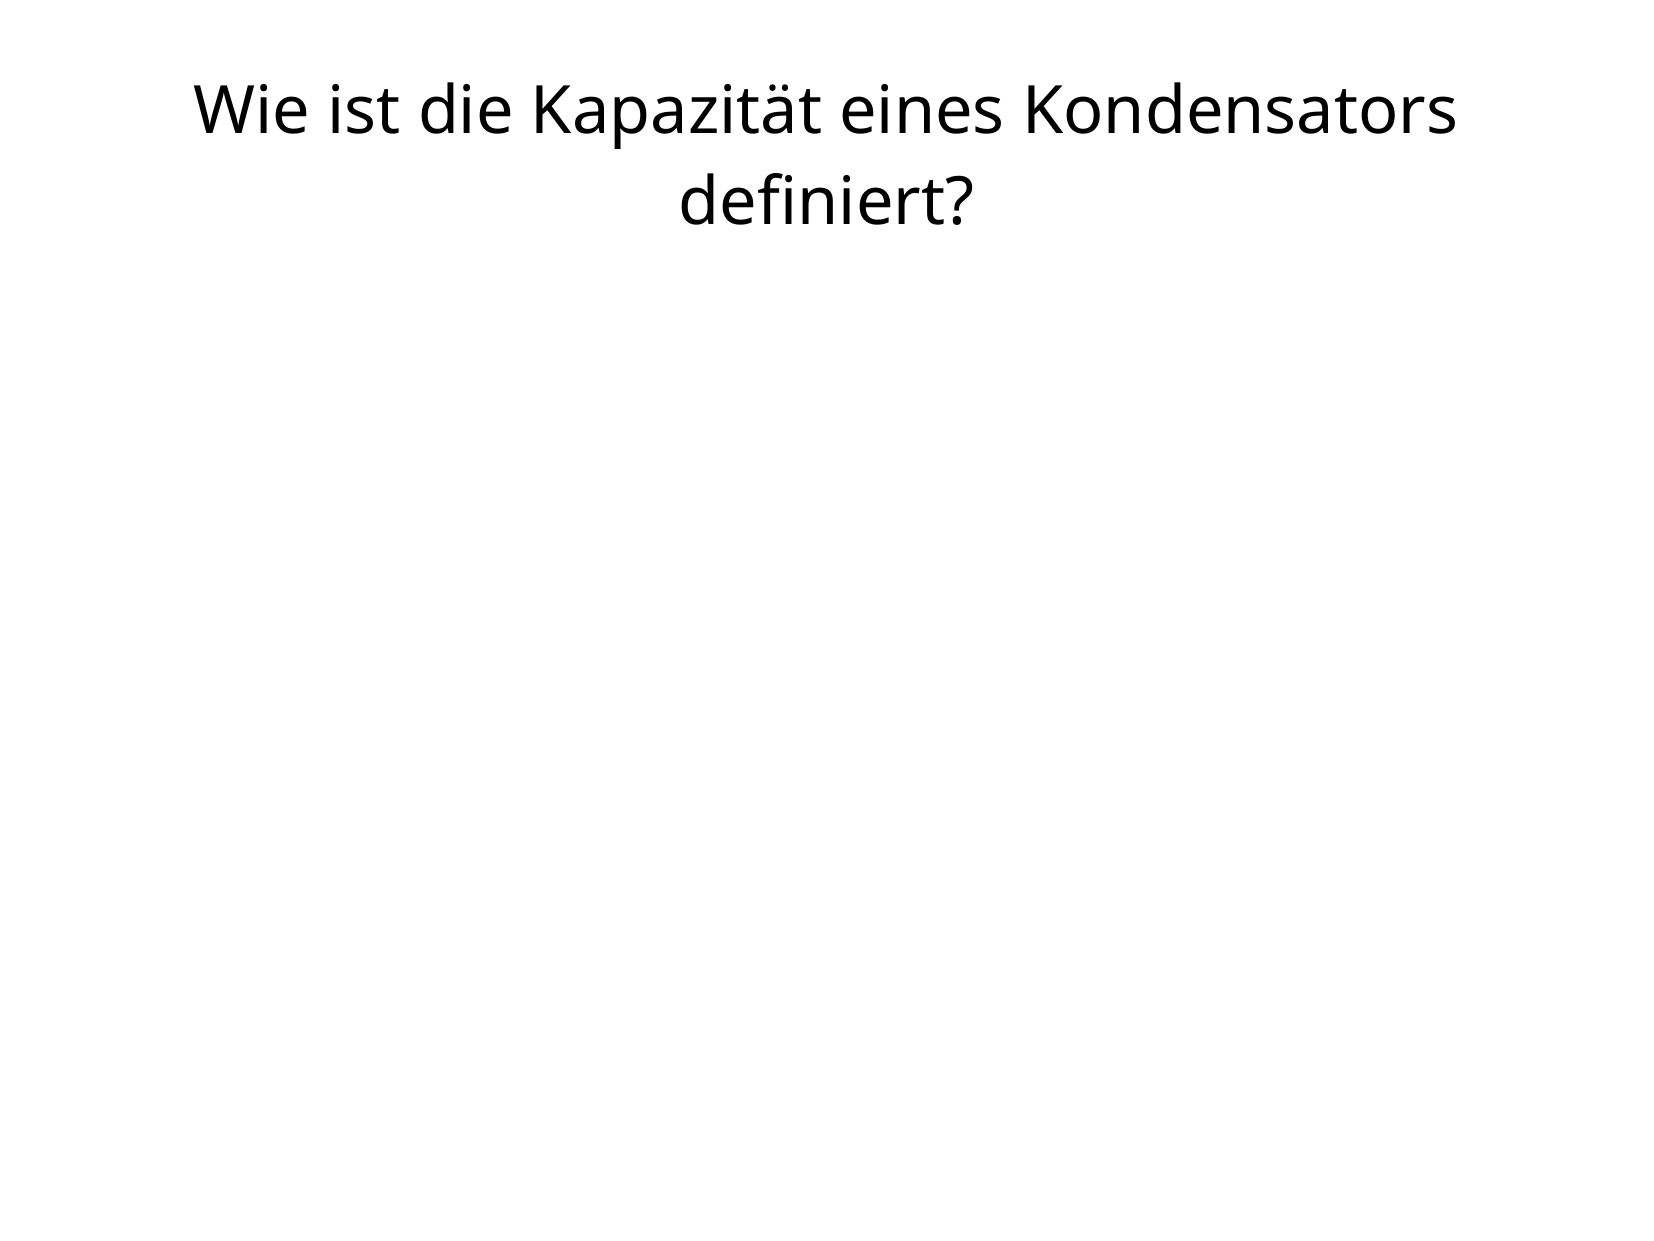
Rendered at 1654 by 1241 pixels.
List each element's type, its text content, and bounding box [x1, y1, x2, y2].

title Wie ist die Kapazität eines Kondensators definiert? [82, 49, 1571, 257]
